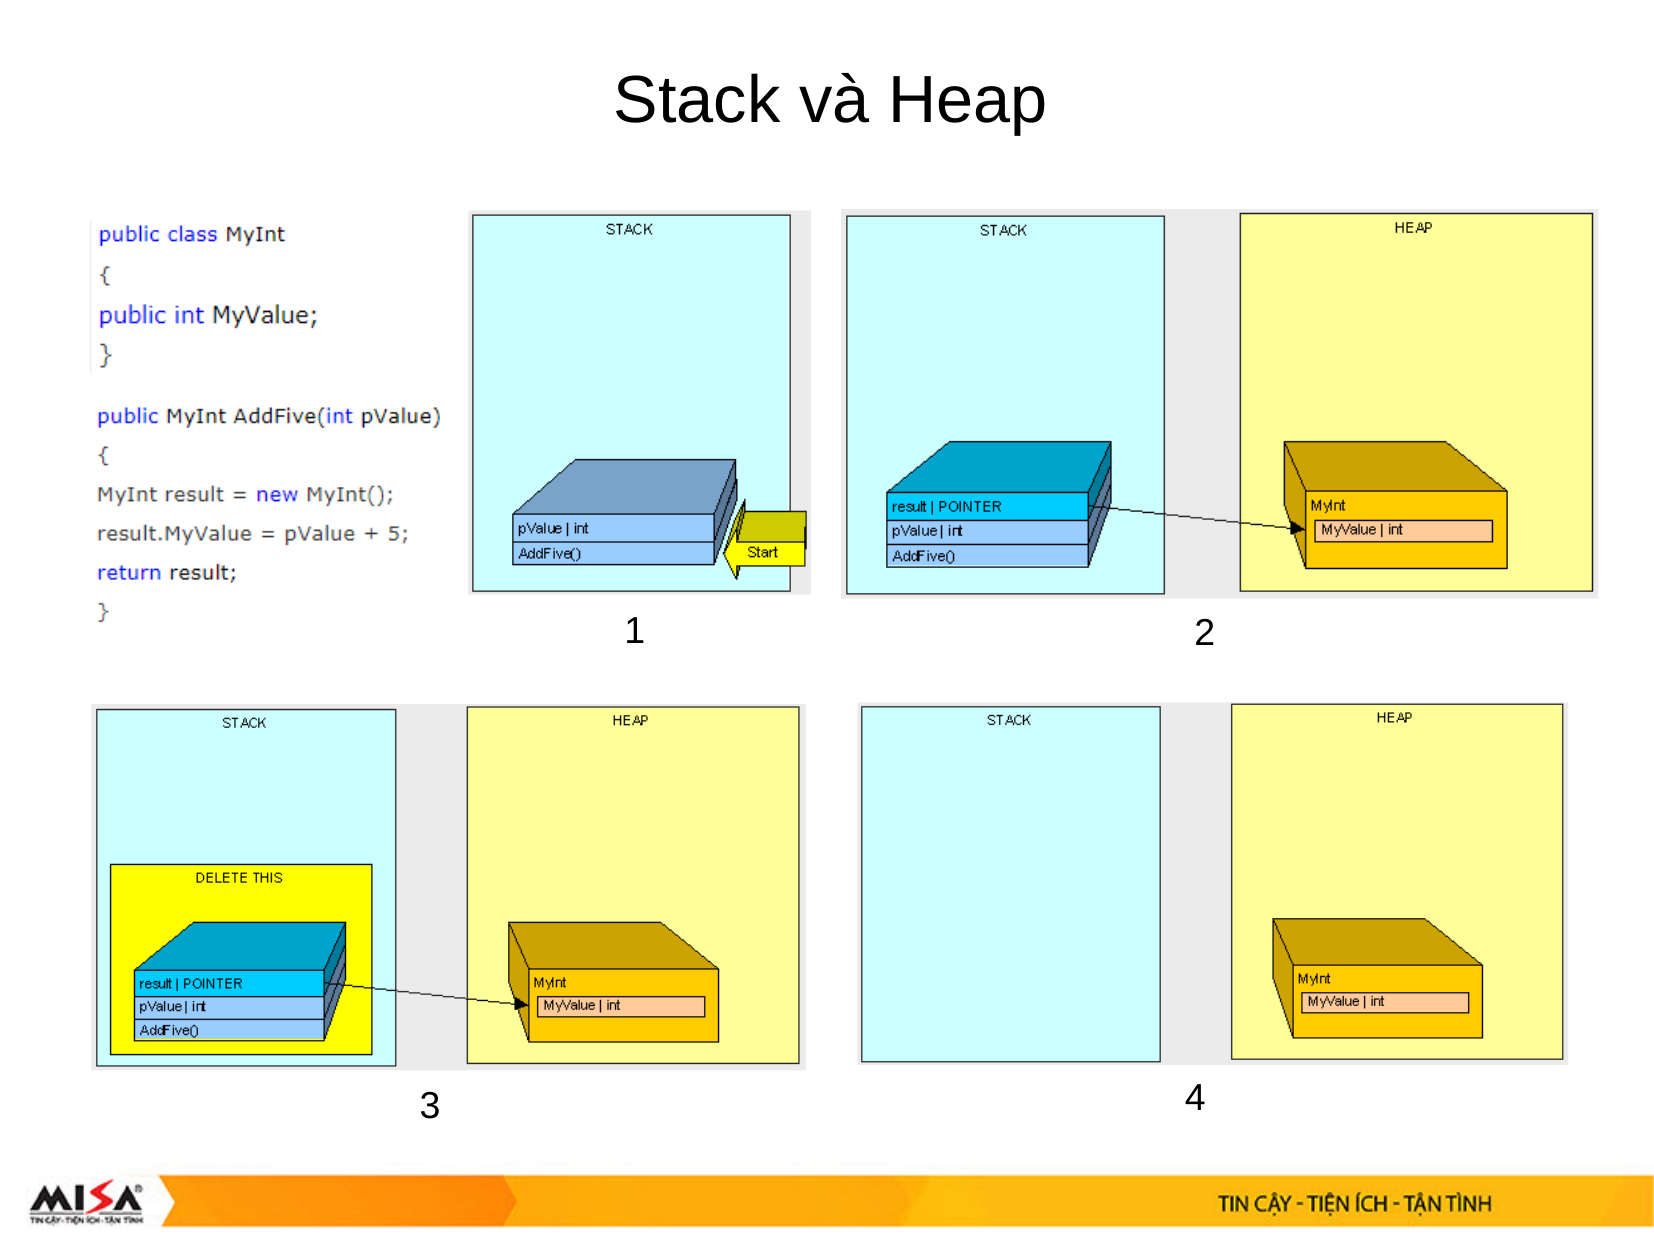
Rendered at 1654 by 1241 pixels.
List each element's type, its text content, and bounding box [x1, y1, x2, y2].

picture [0, 0, 1654, 1241]
text_box 3 [404, 1076, 456, 1134]
title Stack và Heap [86, 2, 1576, 196]
text_box 2 [1179, 603, 1231, 661]
text_box 1 [609, 602, 661, 659]
text_box 4 [1170, 1068, 1221, 1126]
